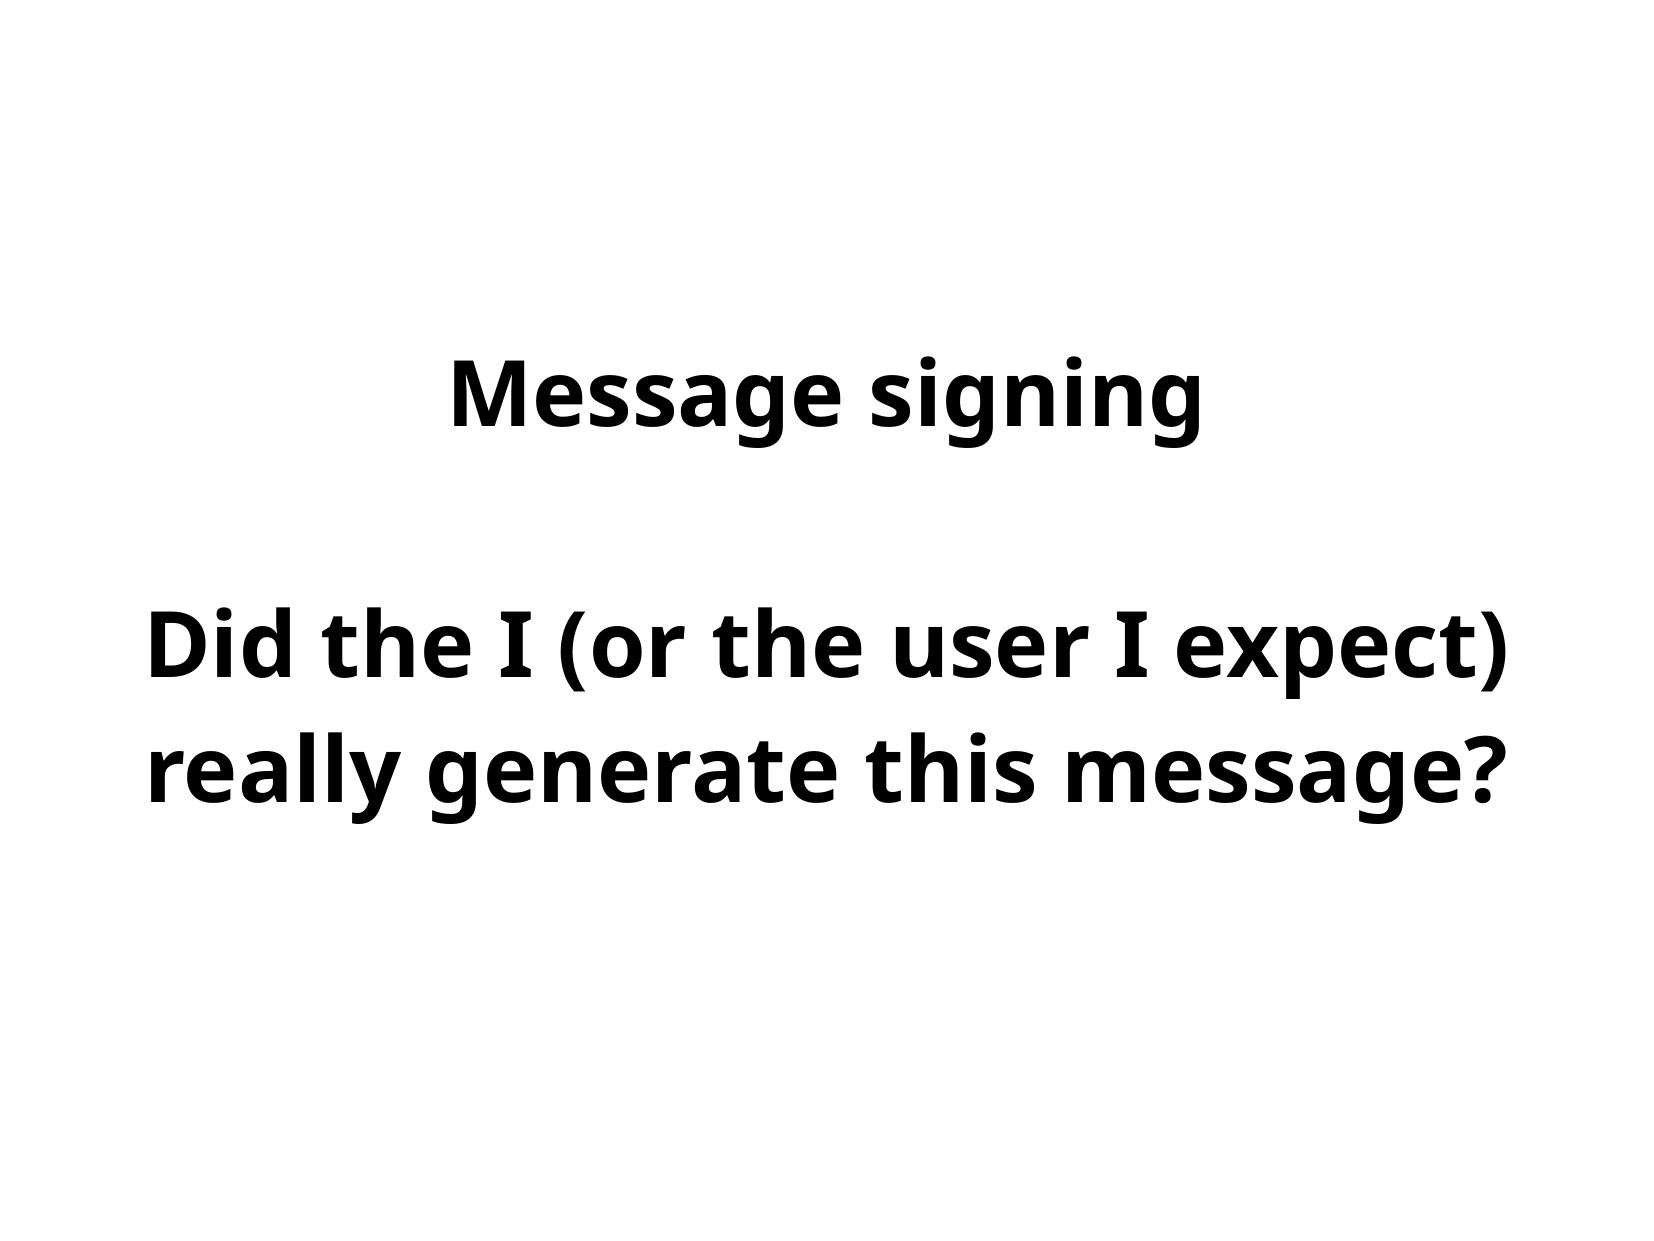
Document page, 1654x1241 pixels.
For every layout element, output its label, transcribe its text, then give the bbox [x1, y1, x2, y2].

subtitle Message signing Did the I (or the user I expect) really generate this message? [82, 49, 1571, 1109]
